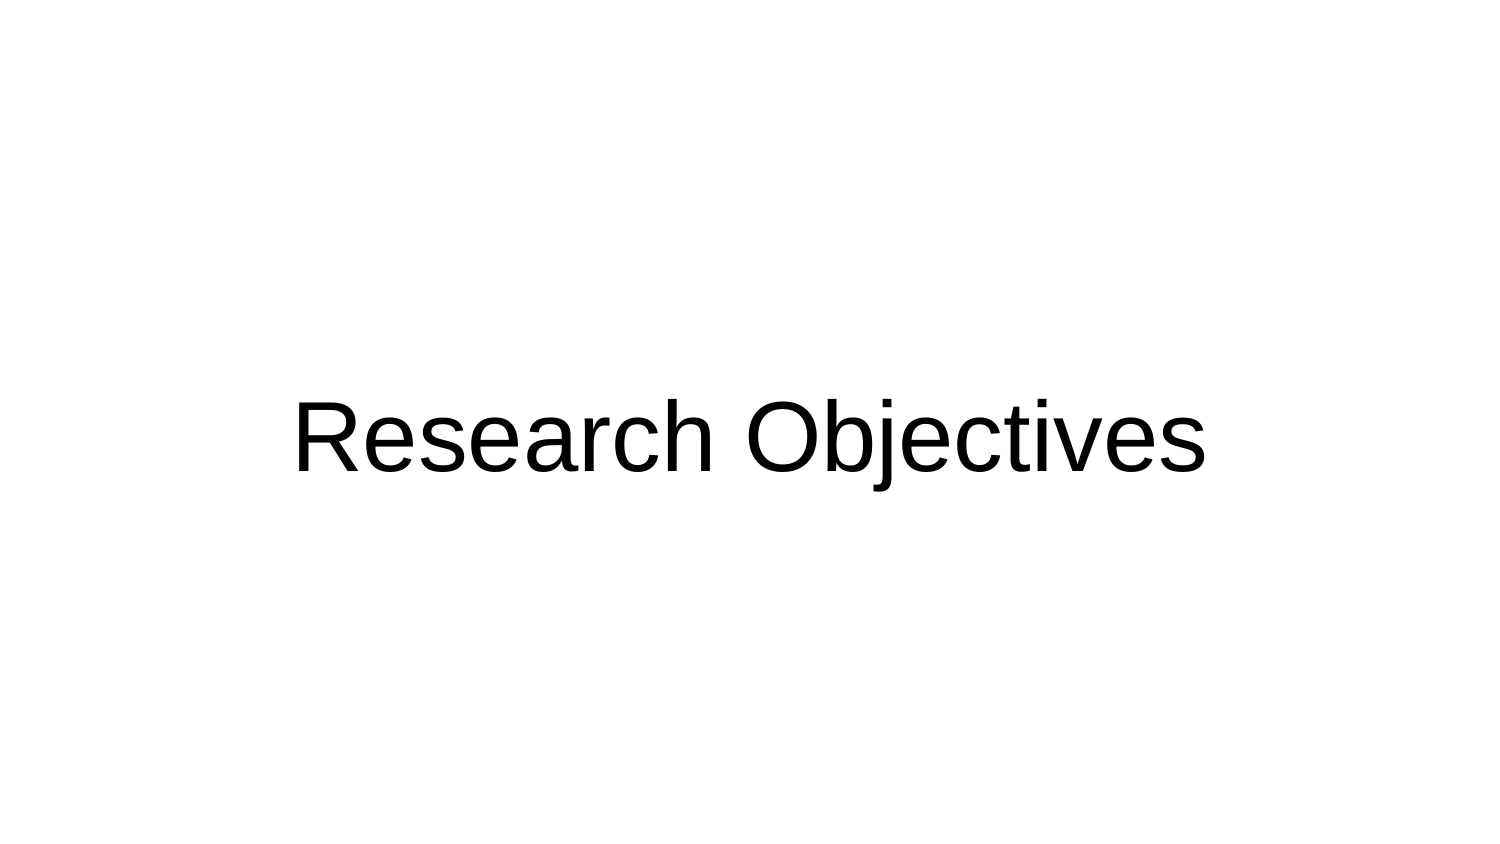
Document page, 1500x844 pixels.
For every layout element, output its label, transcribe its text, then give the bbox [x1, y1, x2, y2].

title Research Objectives [51, 356, 1449, 488]
